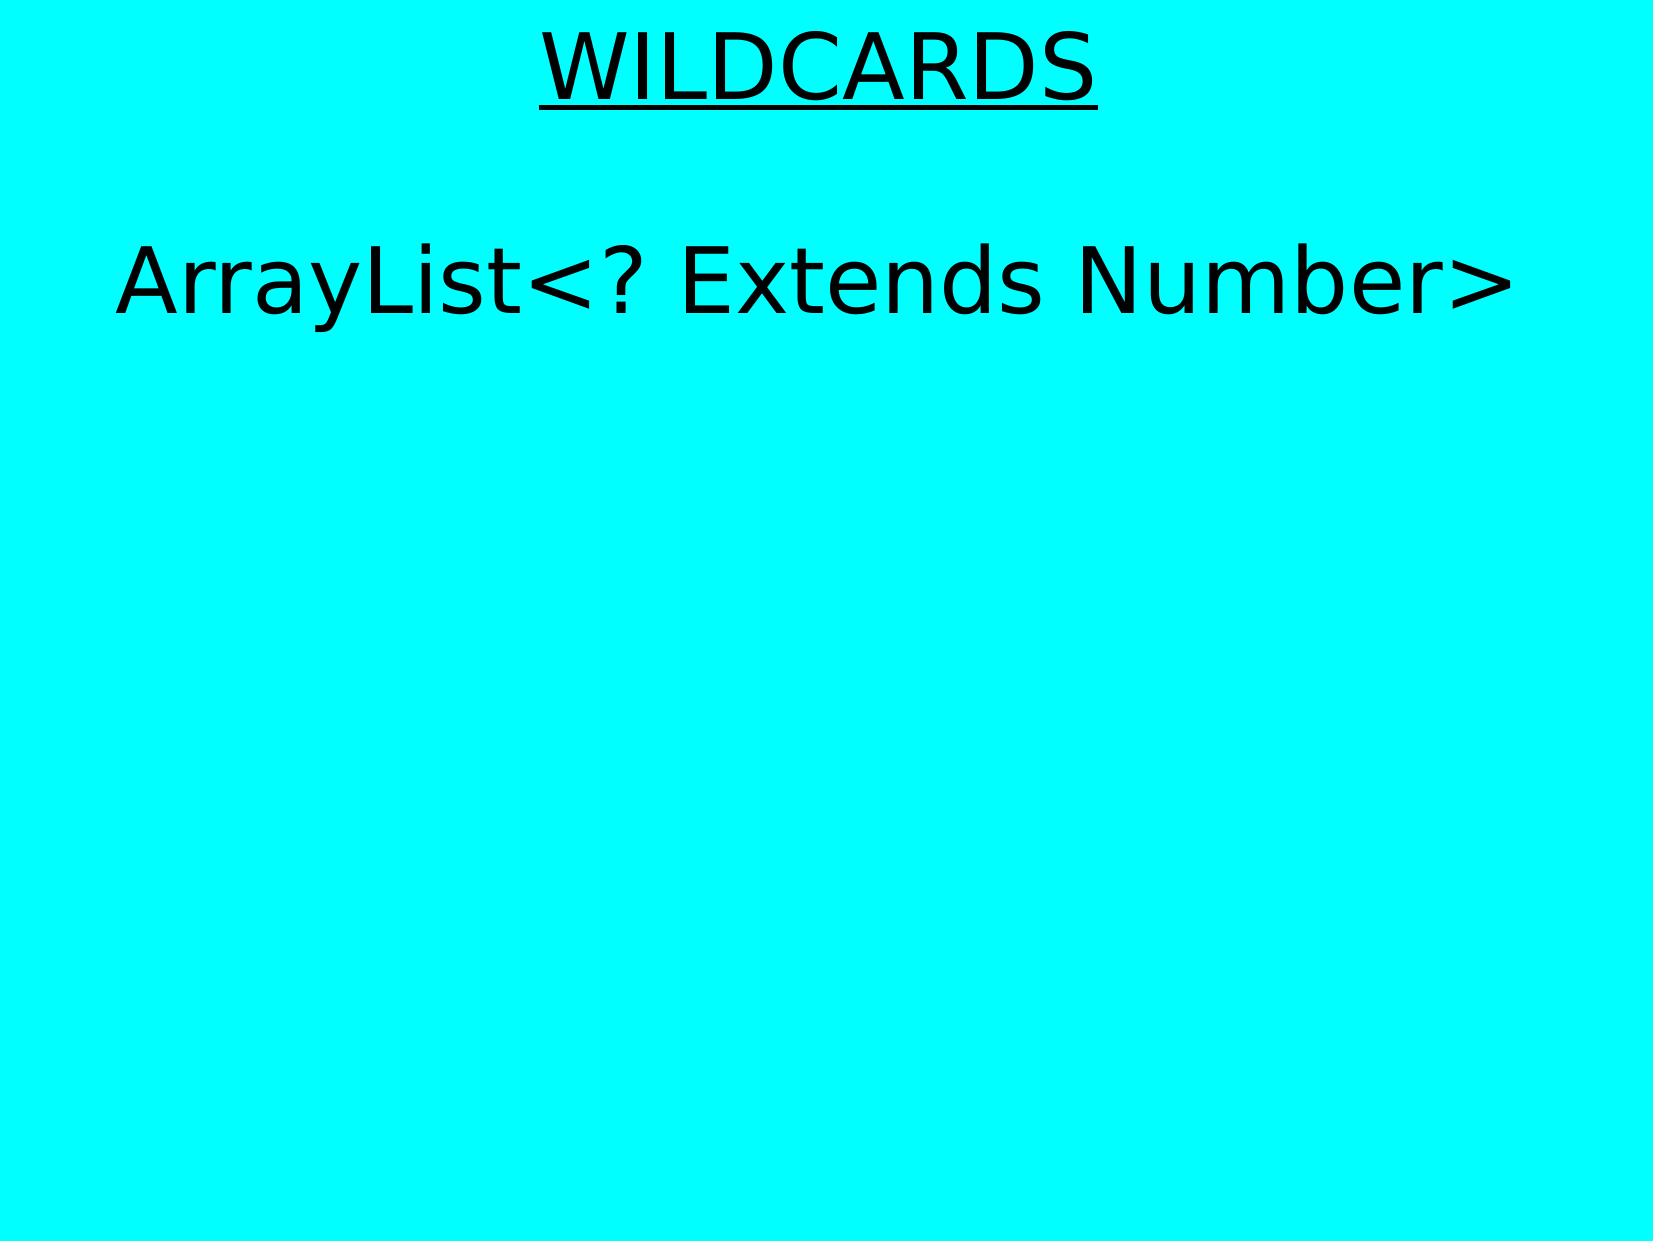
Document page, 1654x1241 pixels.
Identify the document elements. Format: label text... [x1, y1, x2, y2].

title WILDCARDS ArrayList<? Extends Number> [75, 0, 1563, 713]
